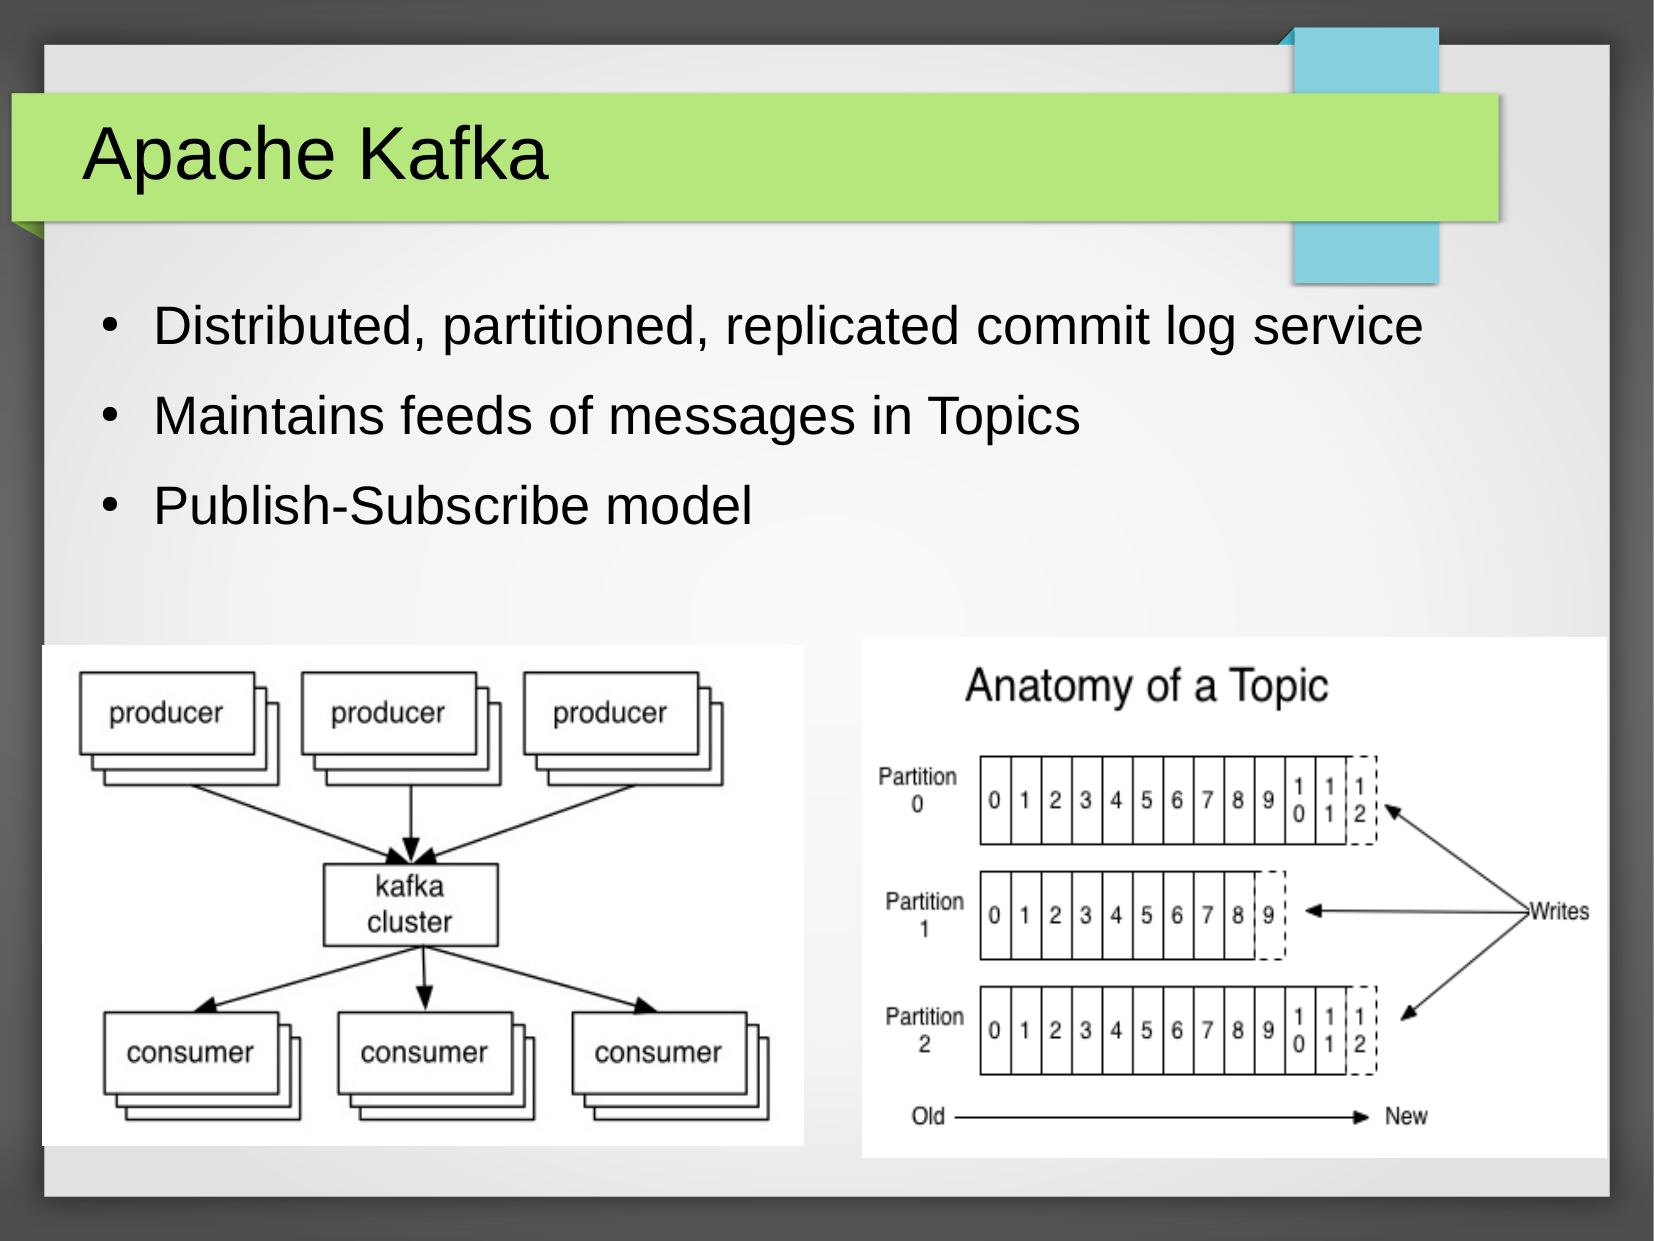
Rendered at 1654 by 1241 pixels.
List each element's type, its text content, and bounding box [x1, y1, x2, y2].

title Apache Kafka [82, 94, 1264, 213]
picture [0, 0, 1654, 1241]
list Distributed, partitioned, replicated commit log service Maintains feeds of messages in Topics Publish-Subscribe model [82, 295, 1571, 1015]
